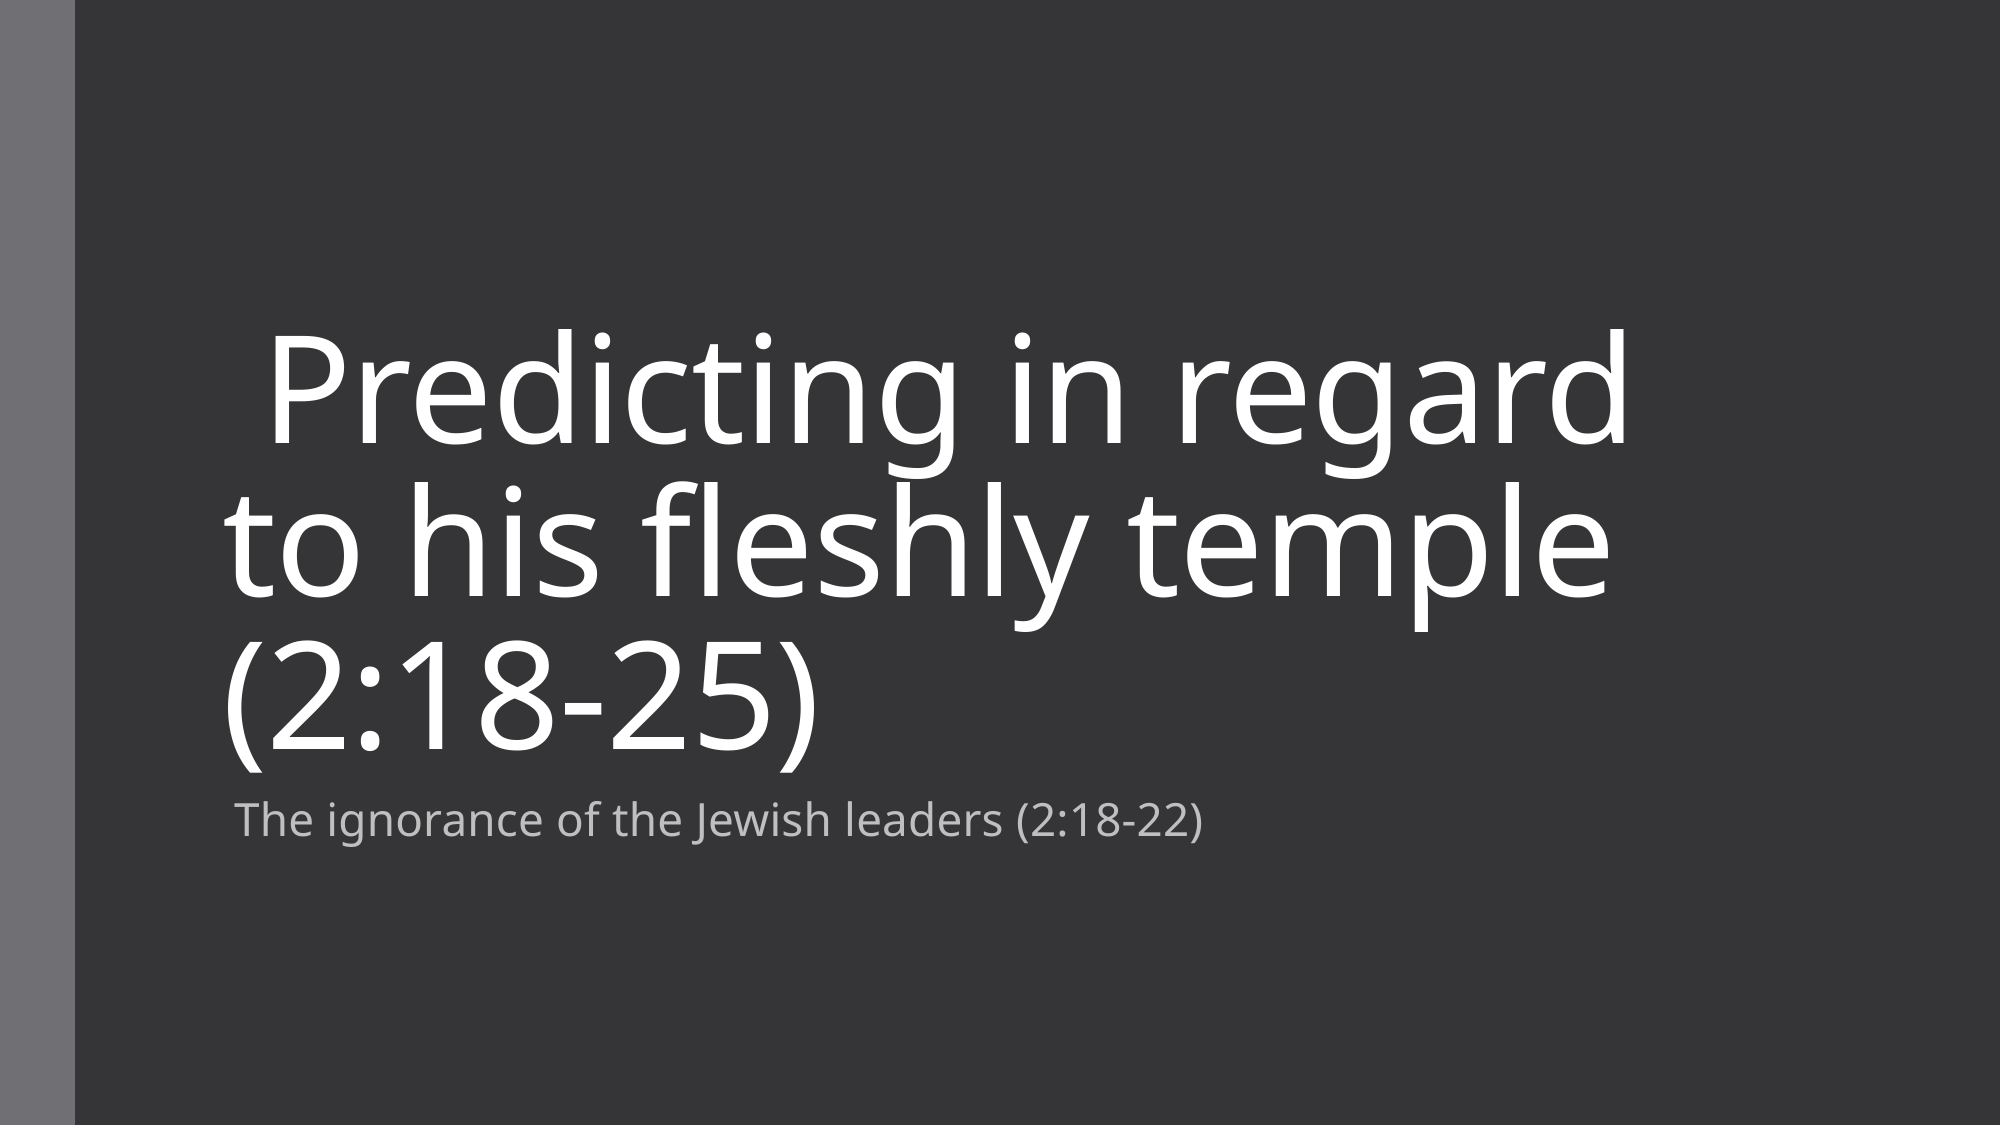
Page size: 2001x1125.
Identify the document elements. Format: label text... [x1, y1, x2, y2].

subtitle The ignorance of the Jewish leaders (2:18-22) [206, 787, 1752, 1066]
title Predicting in regard to his fleshly temple (2:18-25) [206, 124, 1752, 787]
